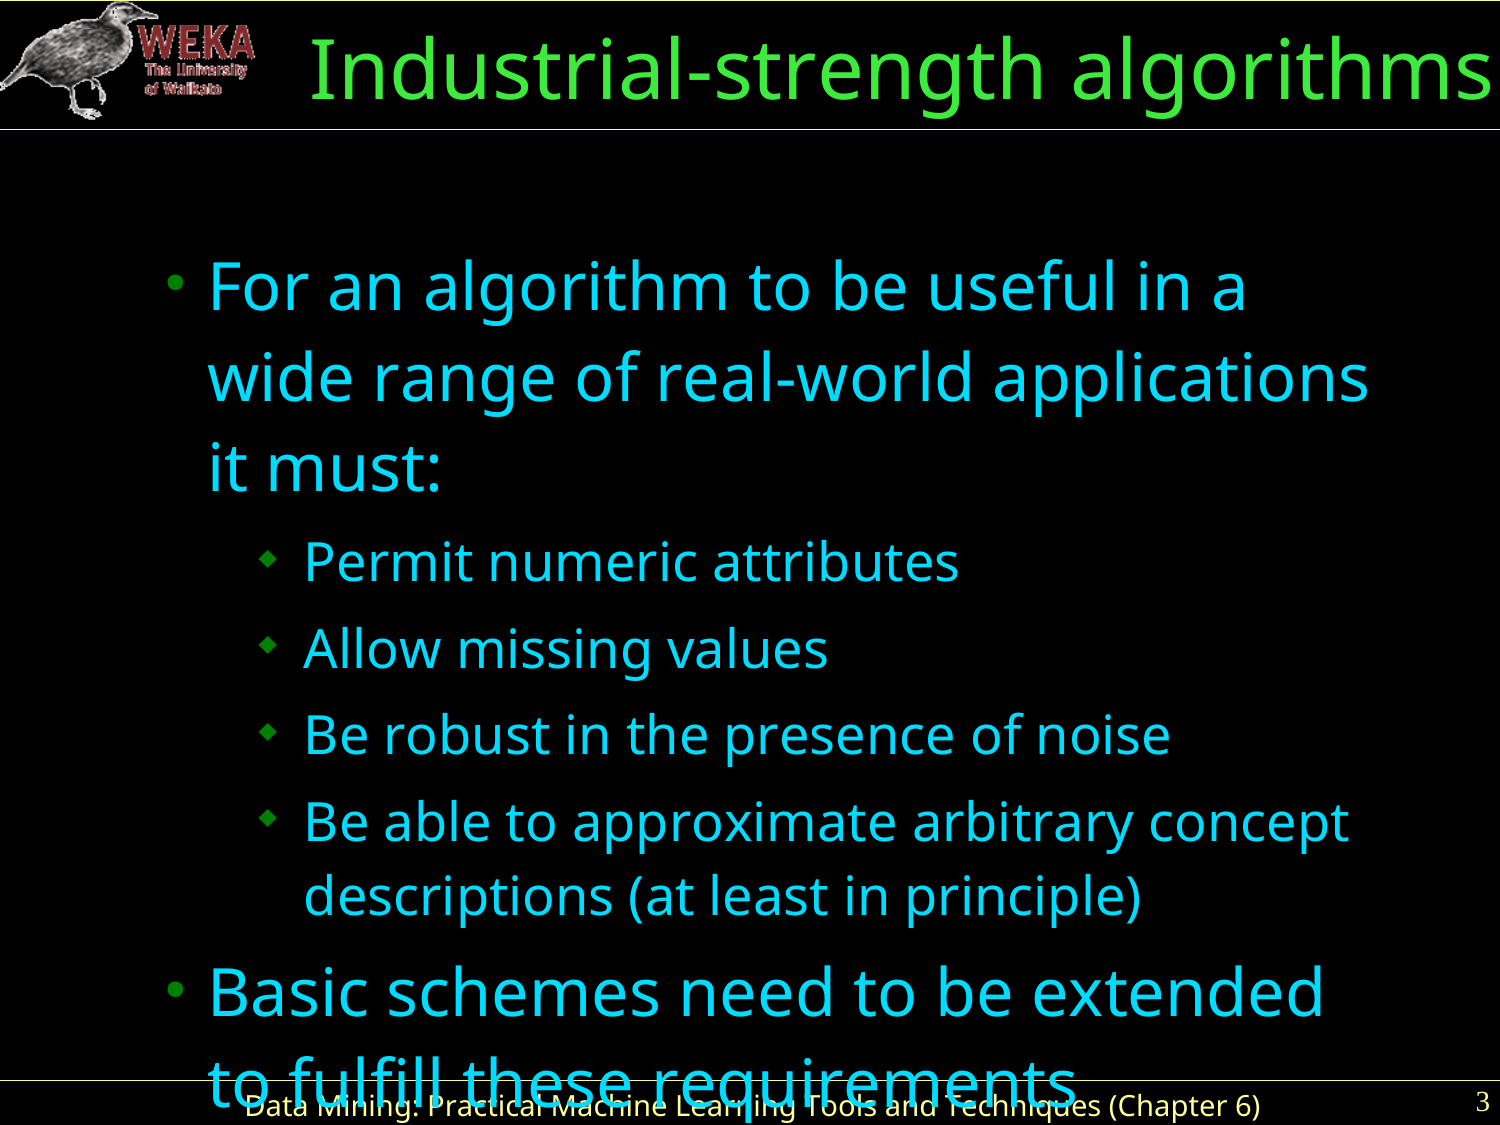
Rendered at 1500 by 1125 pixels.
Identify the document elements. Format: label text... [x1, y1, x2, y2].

title Industrial-strength algorithms [295, 0, 1500, 148]
picture [0, 1, 266, 129]
list For an algorithm to be useful in a wide range of real-world applications it must: Permit numeric attributes Allow missing values Be robust in the presence of noise Be able to approximate arbitrary concept descriptions (at least in principle) Basic schemes need to be extended to fulfill these requirements [149, 231, 1388, 1046]
